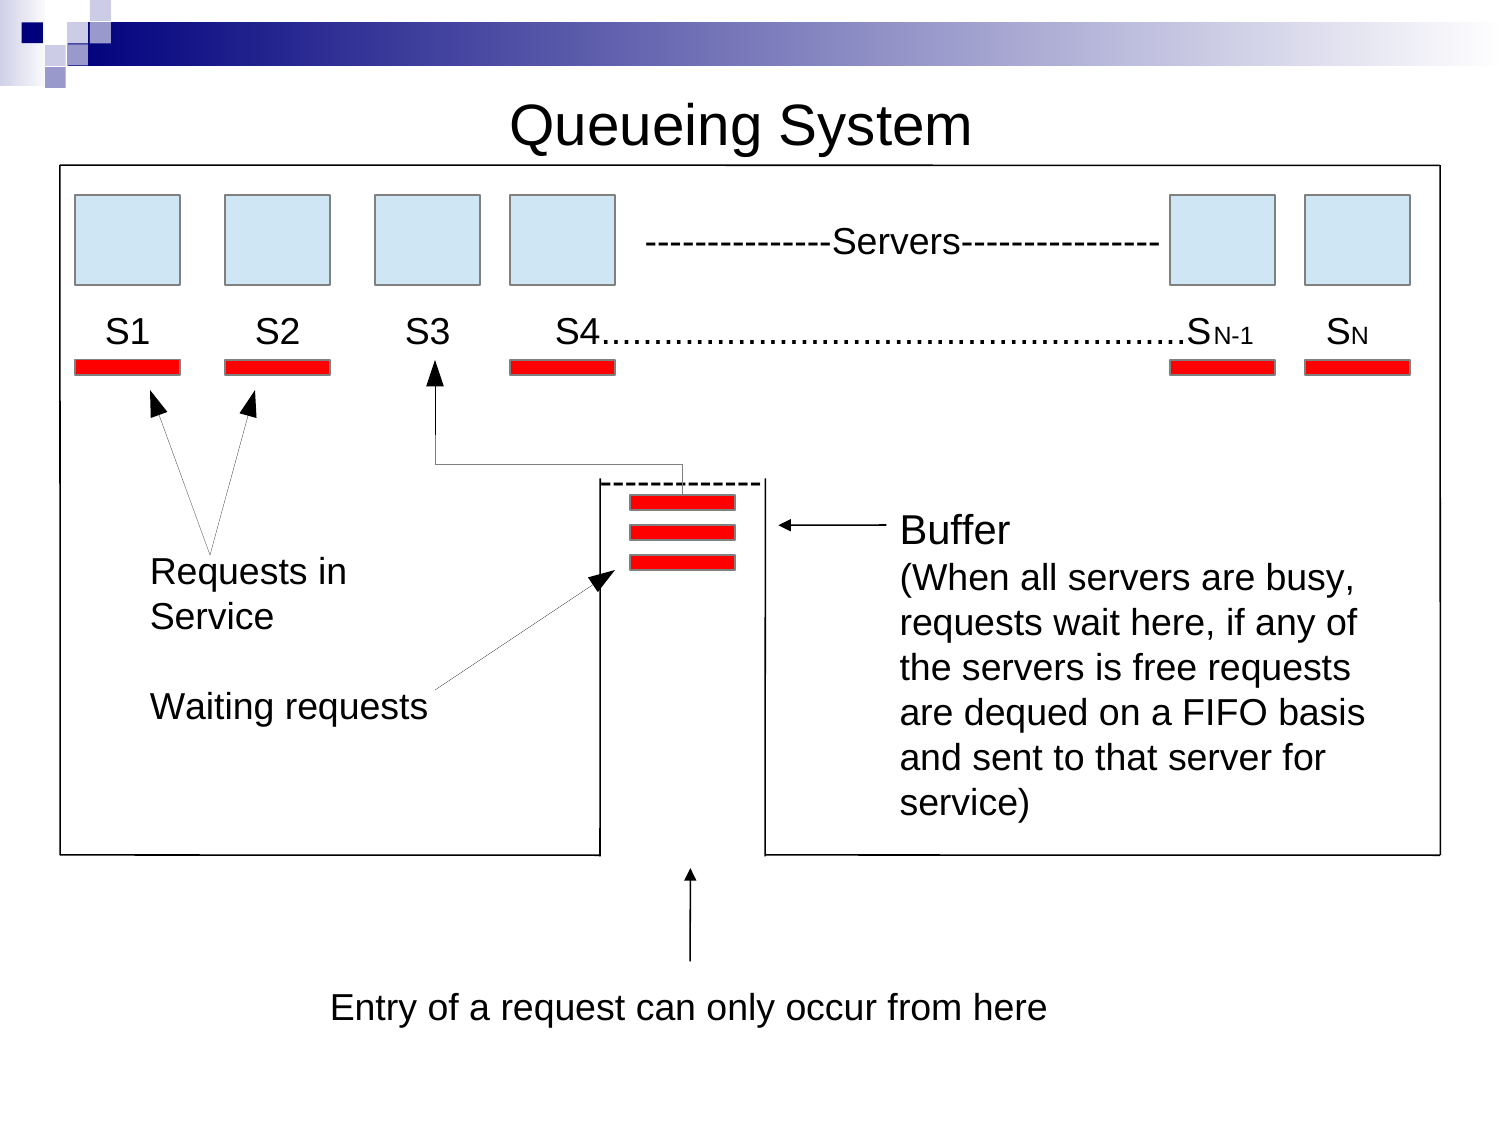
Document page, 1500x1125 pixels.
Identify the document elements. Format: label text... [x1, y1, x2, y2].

text_box S1 S2 S3 S4........................................................SN-1 SN [90, 299, 1411, 360]
text_box ---------------Servers---------------- [629, 210, 1335, 271]
text_box [1170, 359, 1275, 376]
text_box [629, 525, 735, 541]
text_box [1304, 195, 1410, 286]
text_box [74, 359, 180, 375]
text_box [509, 195, 615, 286]
text_box [224, 359, 330, 376]
text_box [224, 195, 330, 286]
text_box [374, 195, 480, 286]
text_box ------------- [584, 450, 780, 510]
text_box ------------- [584, 466, 682, 510]
text_box [1170, 195, 1275, 210]
text_box Requests in Service Waiting requests [135, 539, 496, 735]
text_box Queueing System [495, 80, 989, 166]
text_box Buffer (When all servers are busy, requests wait here, if any of the servers is free requests are dequed on a FIFO basis and sent to that server for service) [884, 495, 1426, 830]
text_box Entry of a request can only occur from here [315, 975, 1201, 1036]
text_box [509, 359, 615, 376]
text_box [629, 554, 735, 571]
text_box [1170, 271, 1275, 286]
text_box [74, 195, 180, 286]
text_box [1304, 359, 1410, 376]
text_box [629, 495, 735, 511]
